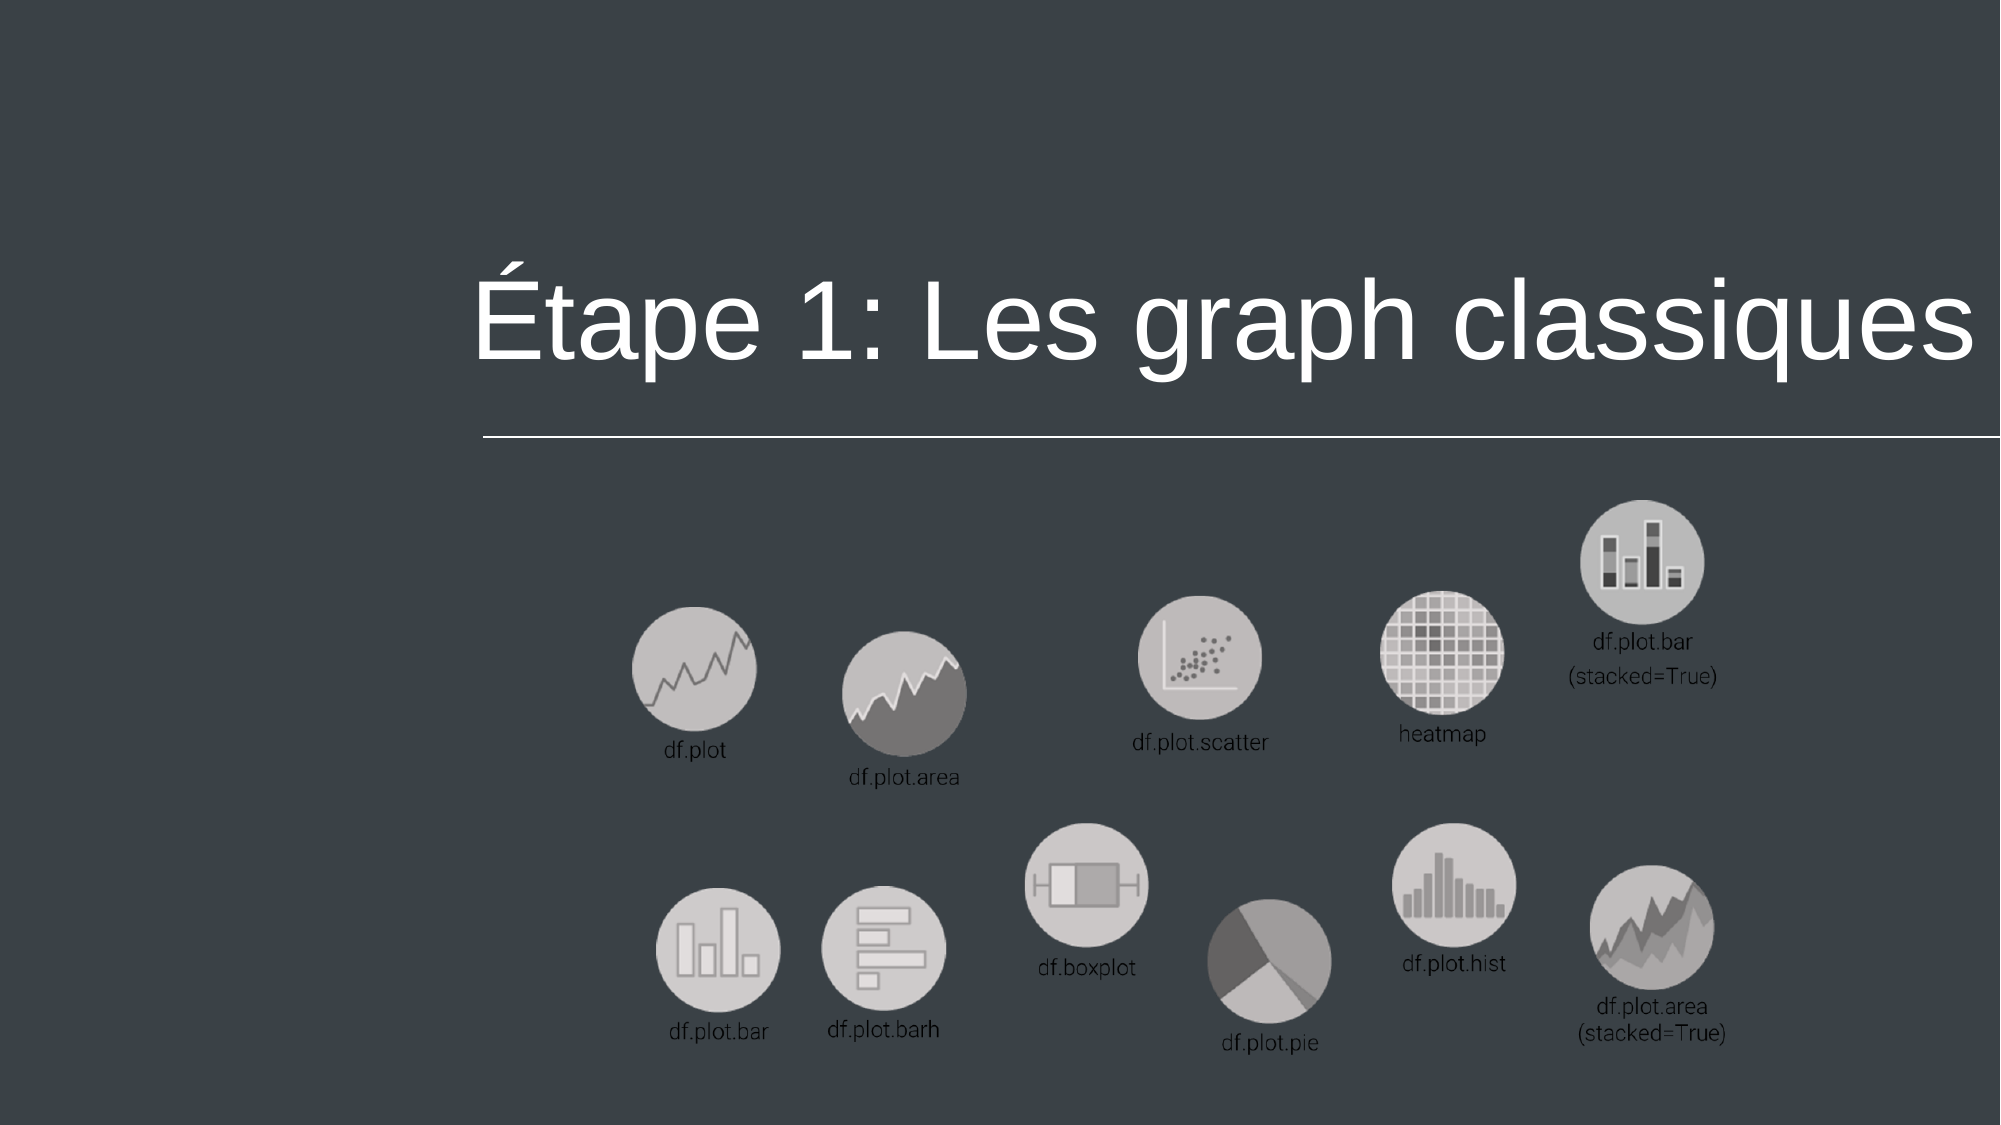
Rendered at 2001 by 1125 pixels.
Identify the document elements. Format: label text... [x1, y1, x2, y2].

picture [628, 500, 1793, 1070]
title Étape 1: Les graph classiques [436, 0, 1984, 392]
